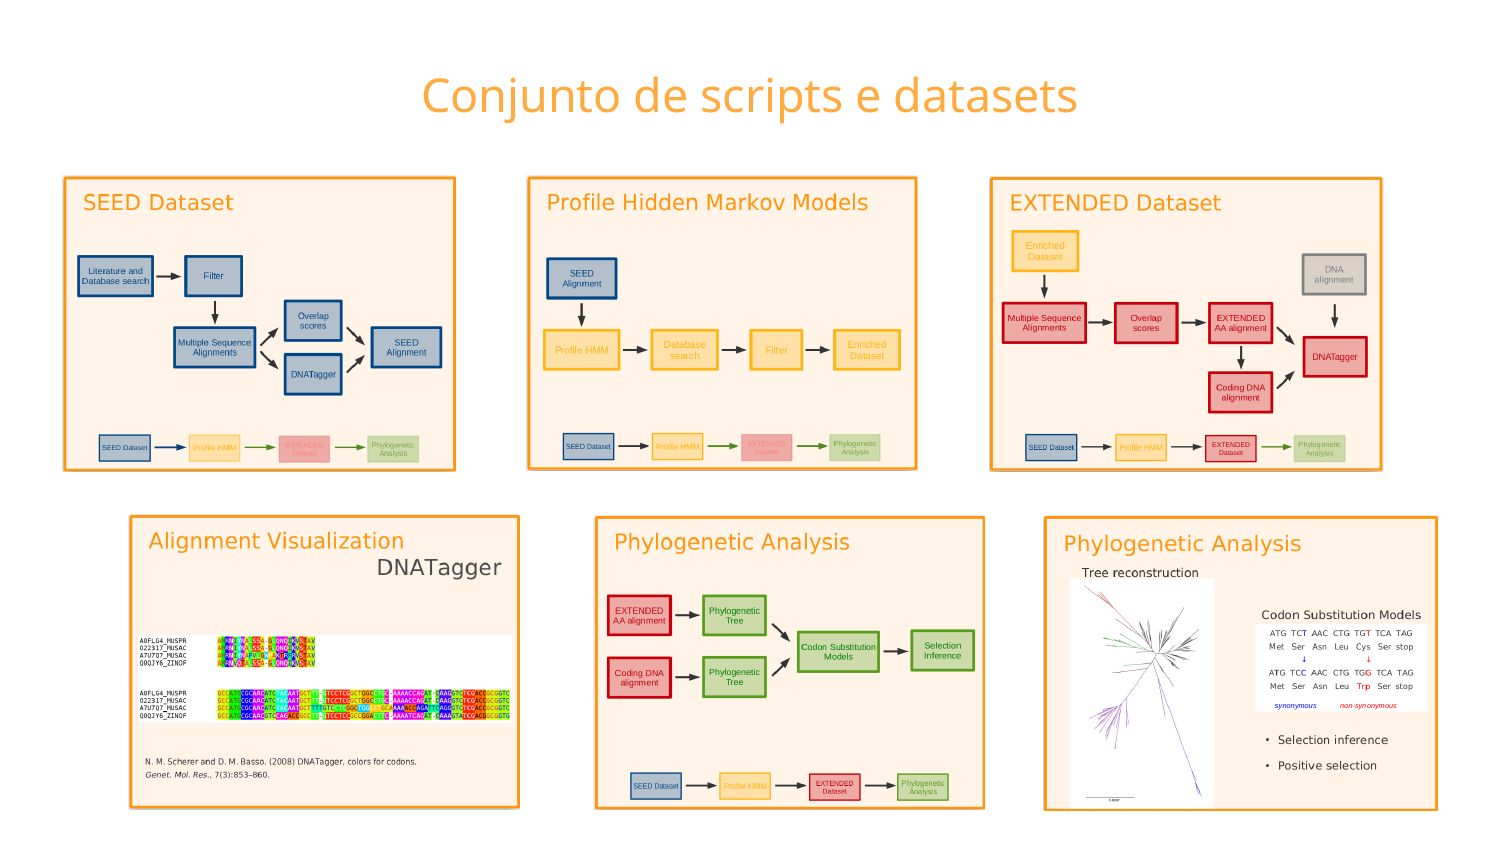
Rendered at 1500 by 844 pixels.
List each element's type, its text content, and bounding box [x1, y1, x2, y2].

picture [128, 514, 520, 810]
picture [526, 175, 918, 471]
picture [989, 176, 1384, 472]
picture [62, 175, 457, 472]
picture [593, 514, 985, 810]
picture [1043, 515, 1438, 811]
title Conjunto de scripts e datasets [51, 48, 1449, 142]
